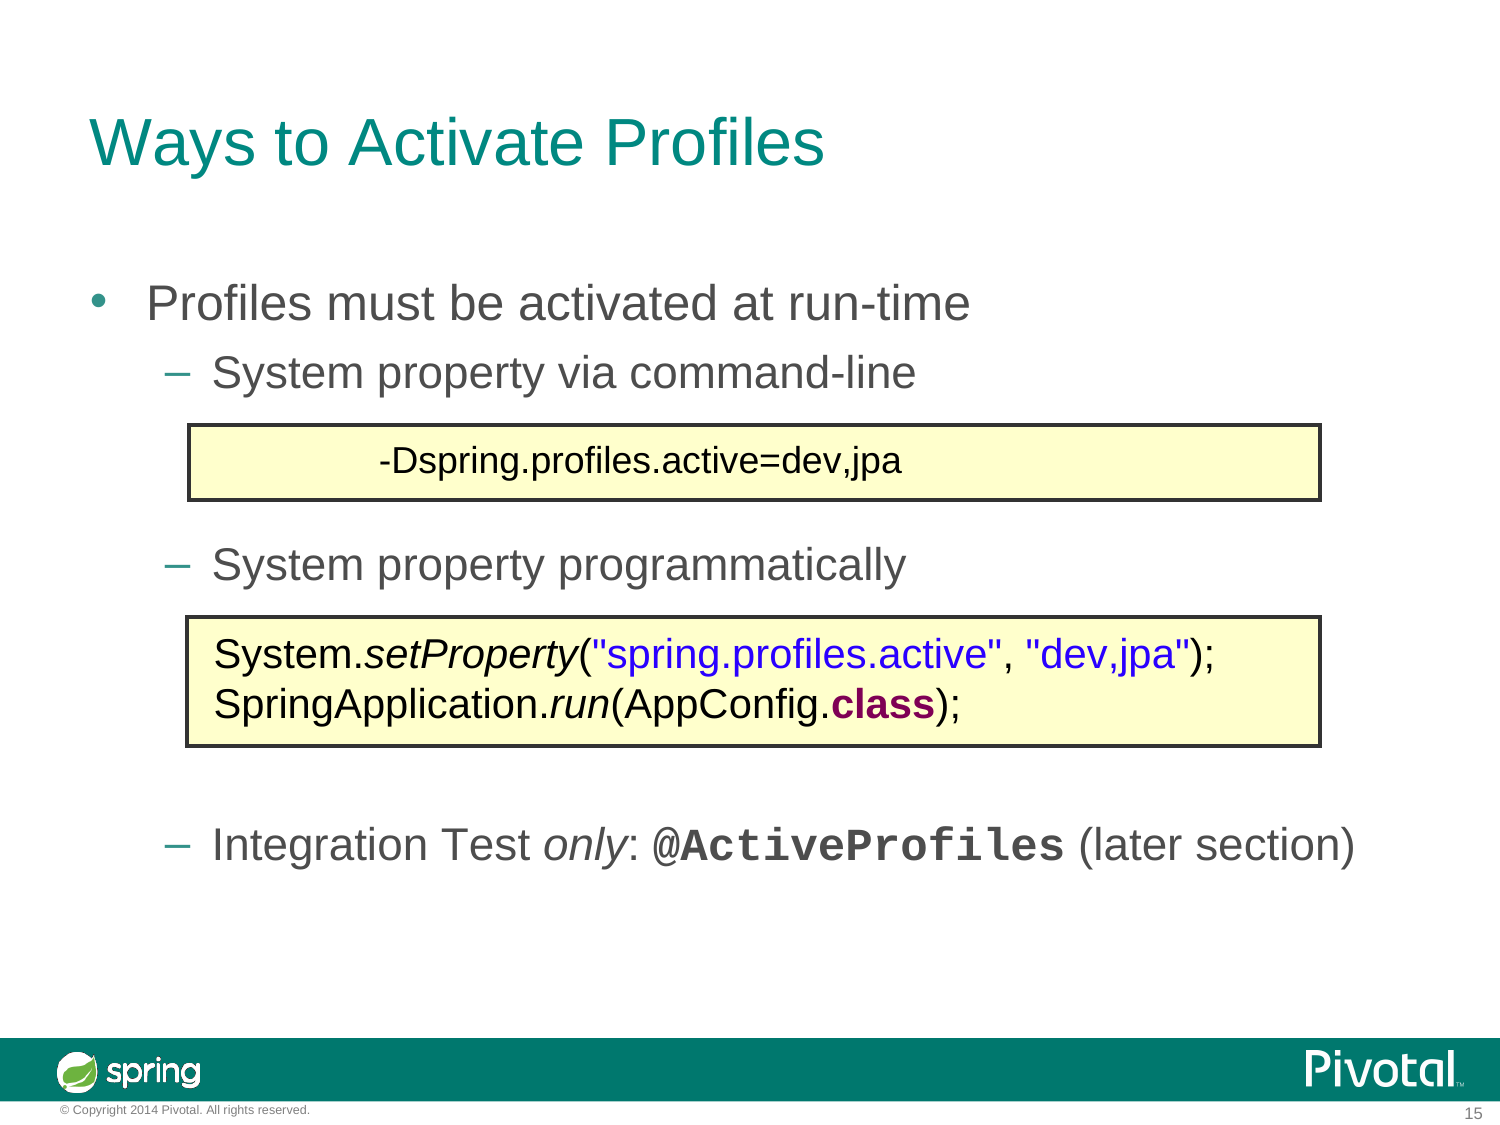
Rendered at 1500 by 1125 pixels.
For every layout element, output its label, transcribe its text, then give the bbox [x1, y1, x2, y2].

picture [1306, 1050, 1464, 1087]
text_box -Dspring.profiles.active=dev,jpa [189, 425, 1321, 501]
picture [32, 1041, 210, 1103]
title Ways to Activate Profiles [75, 45, 1426, 233]
list Profiles must be activated at run-time System property via command-line System property programmatically Integration Test only: @ActiveProfiles (later section) [75, 262, 1426, 941]
text_box System.setProperty("spring.profiles.active", "dev,jpa"); SpringApplication.run(AppConfig.class); [186, 616, 1321, 747]
